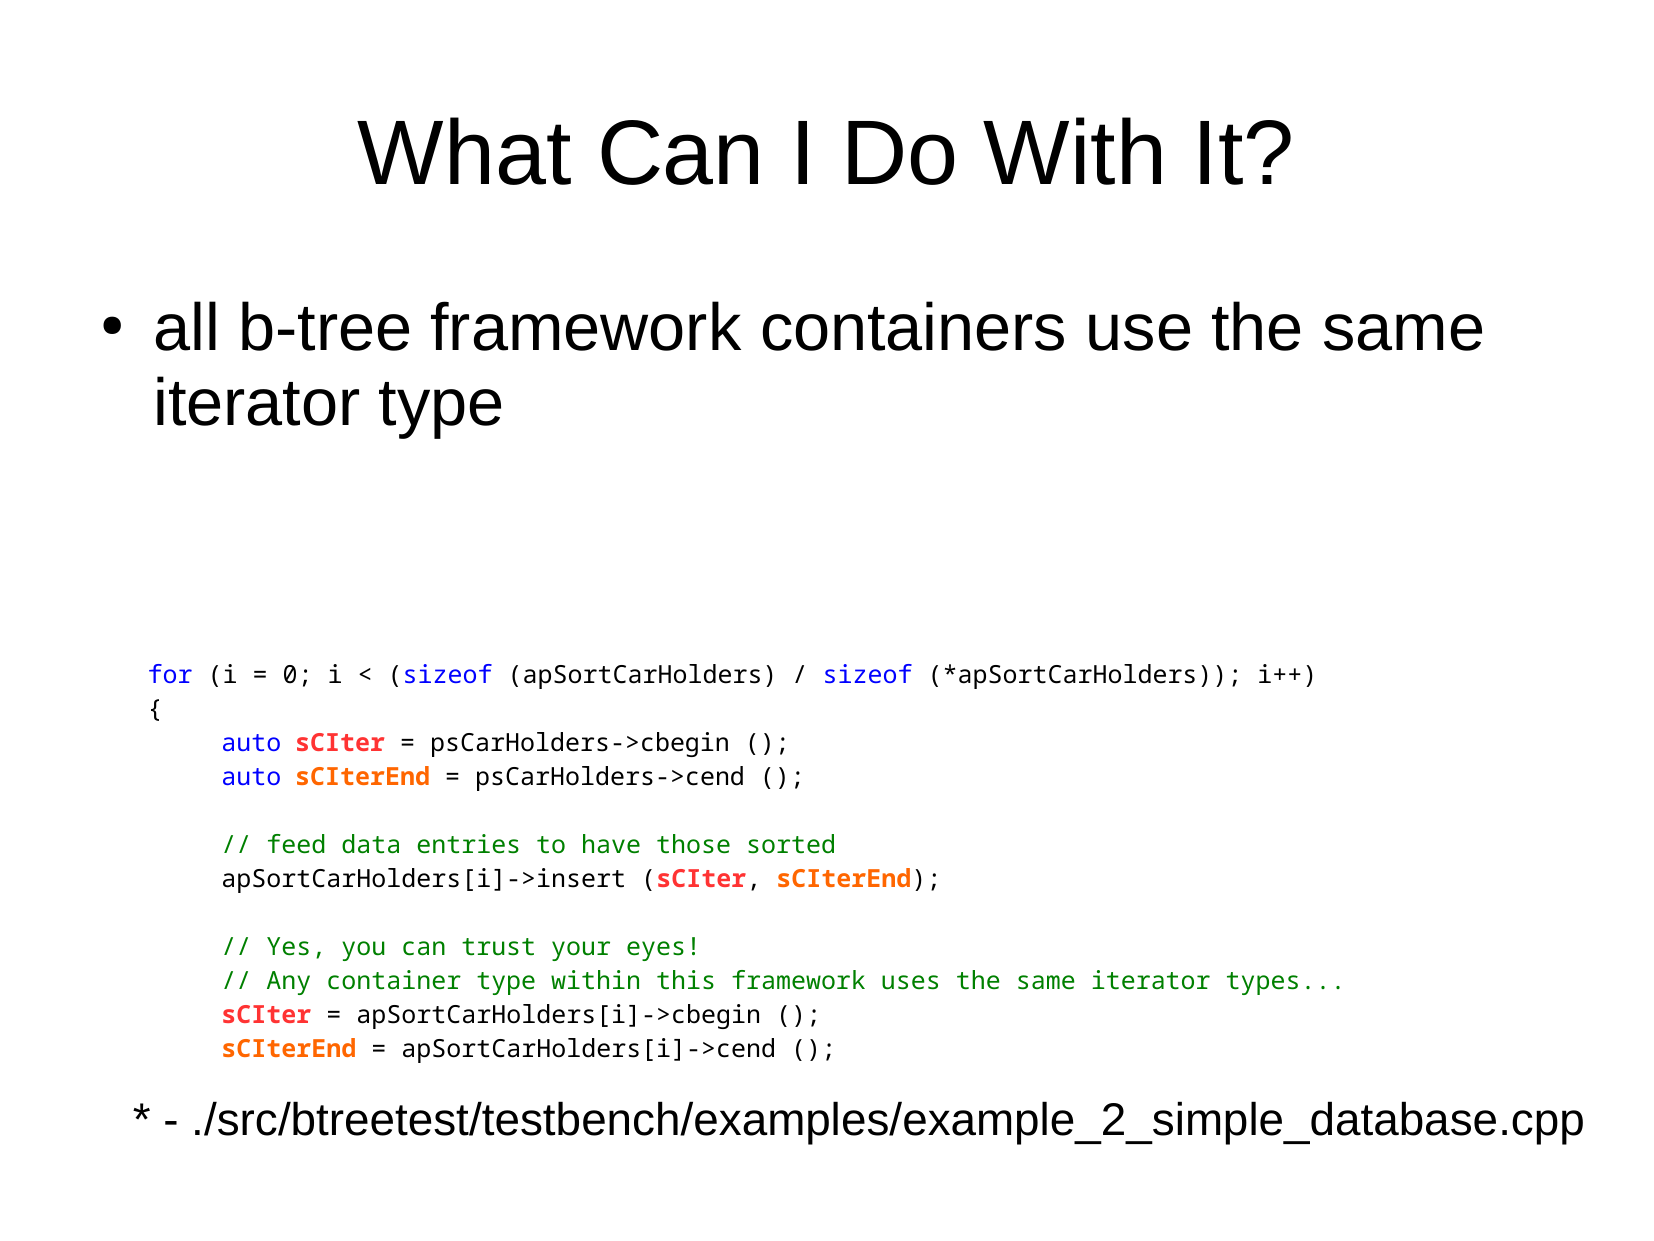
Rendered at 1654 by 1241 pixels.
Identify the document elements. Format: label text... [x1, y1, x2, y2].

text_box * - ./src/btreetest/testbench/examples/example_2_simple_database.cpp [82, 1086, 1619, 1170]
title What Can I Do With It? [82, 49, 1571, 257]
text_box for (i = 0; i < (sizeof (apSortCarHolders) / sizeof (*apSortCarHolders)); i++) { auto sCIter = psCarHolders->cbegin (); auto sCIterEnd = psCarHolders->cend (); // feed data entries to have those sorted apSortCarHolders[i]->insert (sCIter, sCIterEnd); // Yes, you can trust your eyes! // Any container type within this framework uses the same iterator types... sCIter = apSortCarHolders[i]->cbegin (); sCIterEnd = apSortCarHolders[i]->cend (); [59, 649, 1512, 1087]
list all b-tree framework containers use the same iterator type [82, 290, 1571, 1010]
